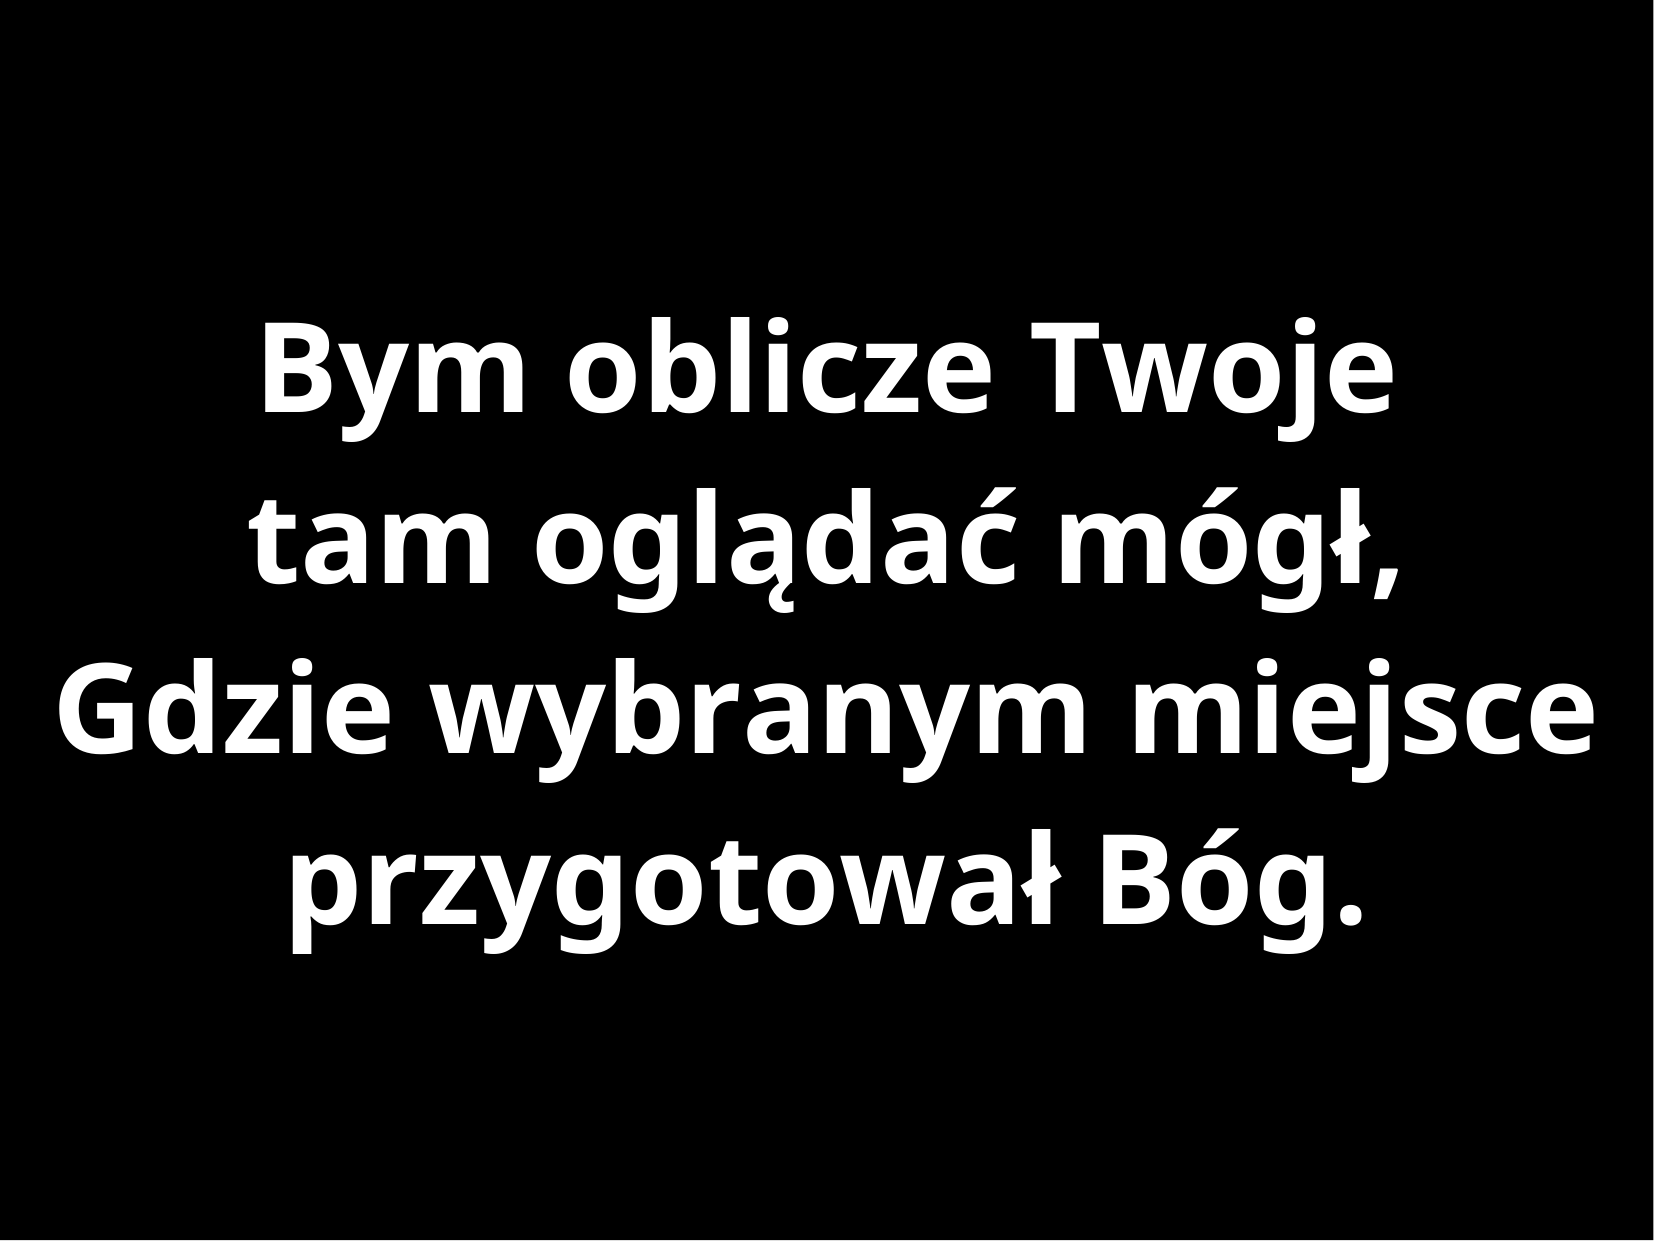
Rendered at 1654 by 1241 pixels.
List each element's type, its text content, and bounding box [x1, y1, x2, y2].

title Bym oblicze Twoje tam oglądać mógł, Gdzie wybranym miejsce przygotował Bóg. [0, 0, 1654, 1241]
